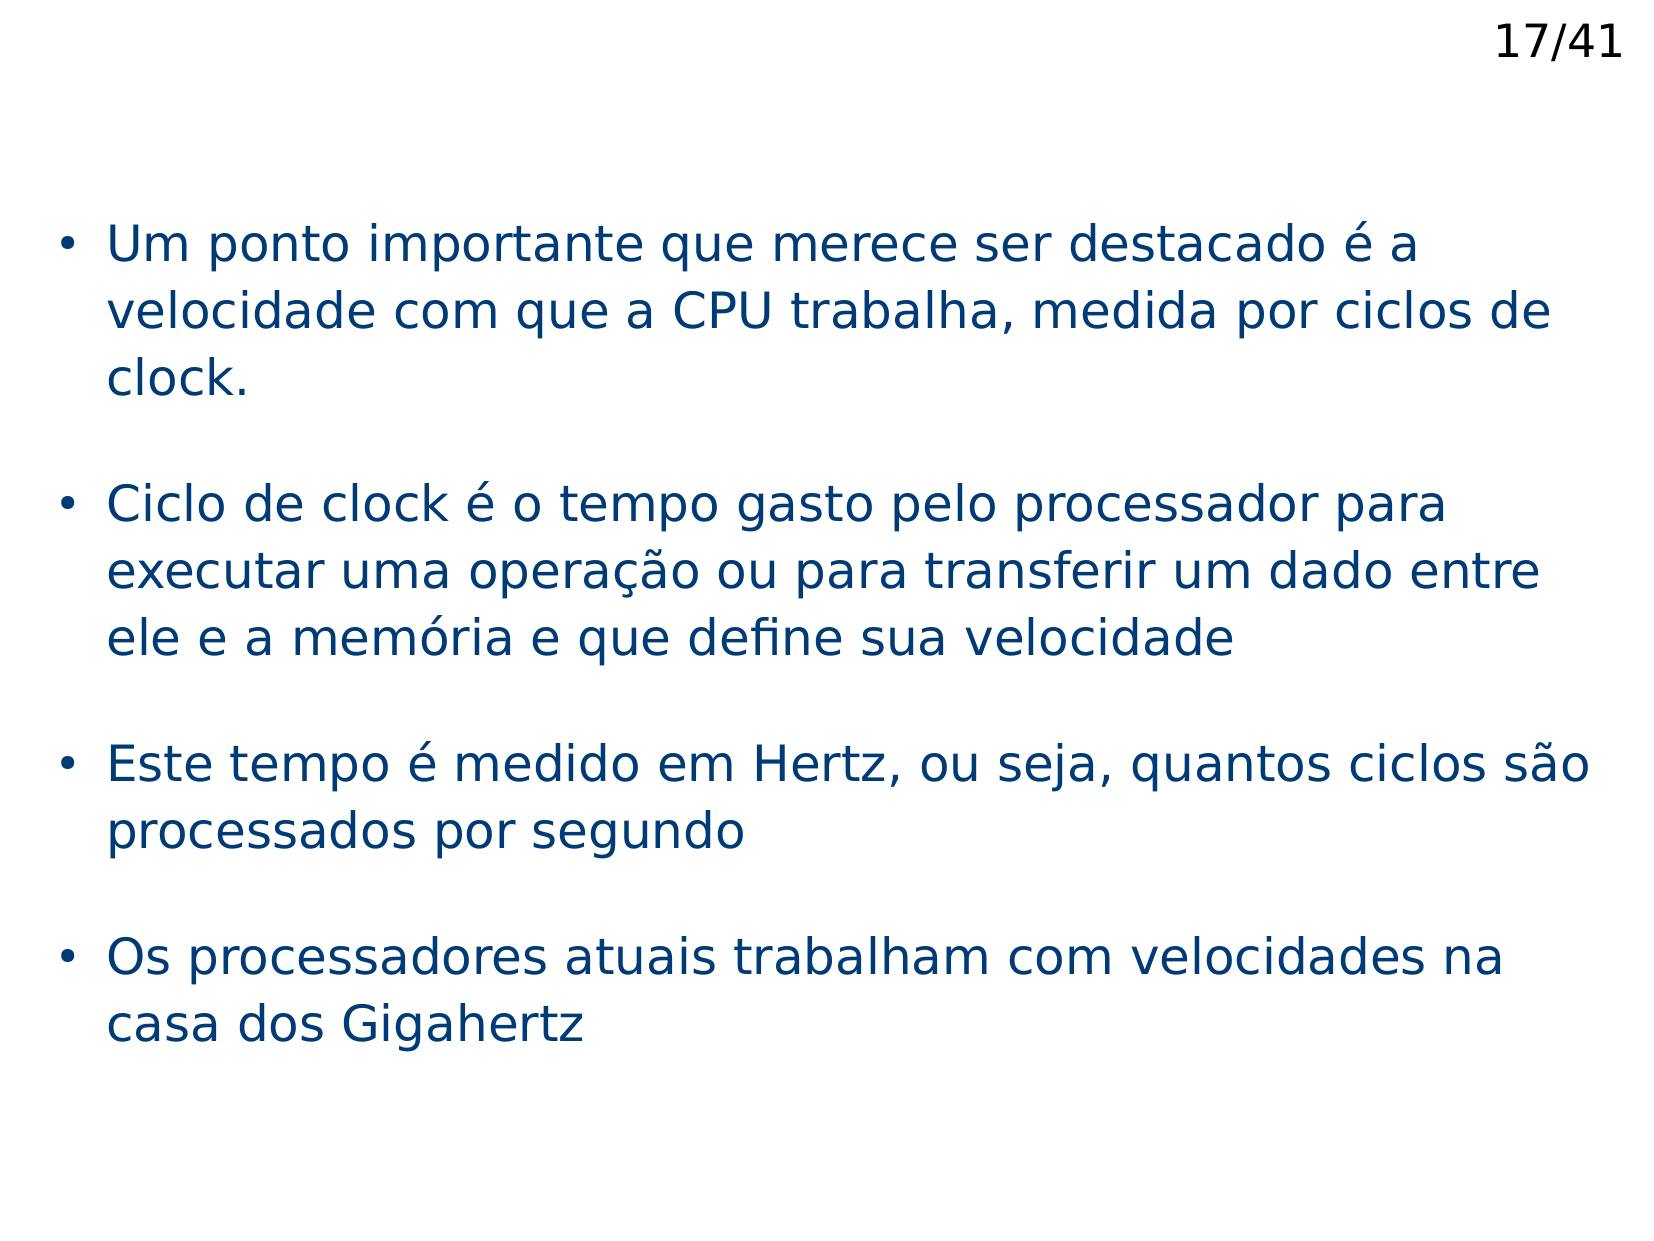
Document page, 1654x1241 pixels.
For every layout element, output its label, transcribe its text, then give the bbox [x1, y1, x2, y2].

list Um ponto importante que merece ser destacado é a velocidade com que a CPU trabalha, medida por ciclos de clock. Ciclo de clock é o tempo gasto pelo processador para executar uma operação ou para transferir um dado entre ele e a memória e que define sua velocidade Este tempo é medido em Hertz, ou seja, quantos ciclos são processados por segundo Os processadores atuais trabalham com velocidades na casa dos Gigahertz [59, 206, 1625, 1211]
